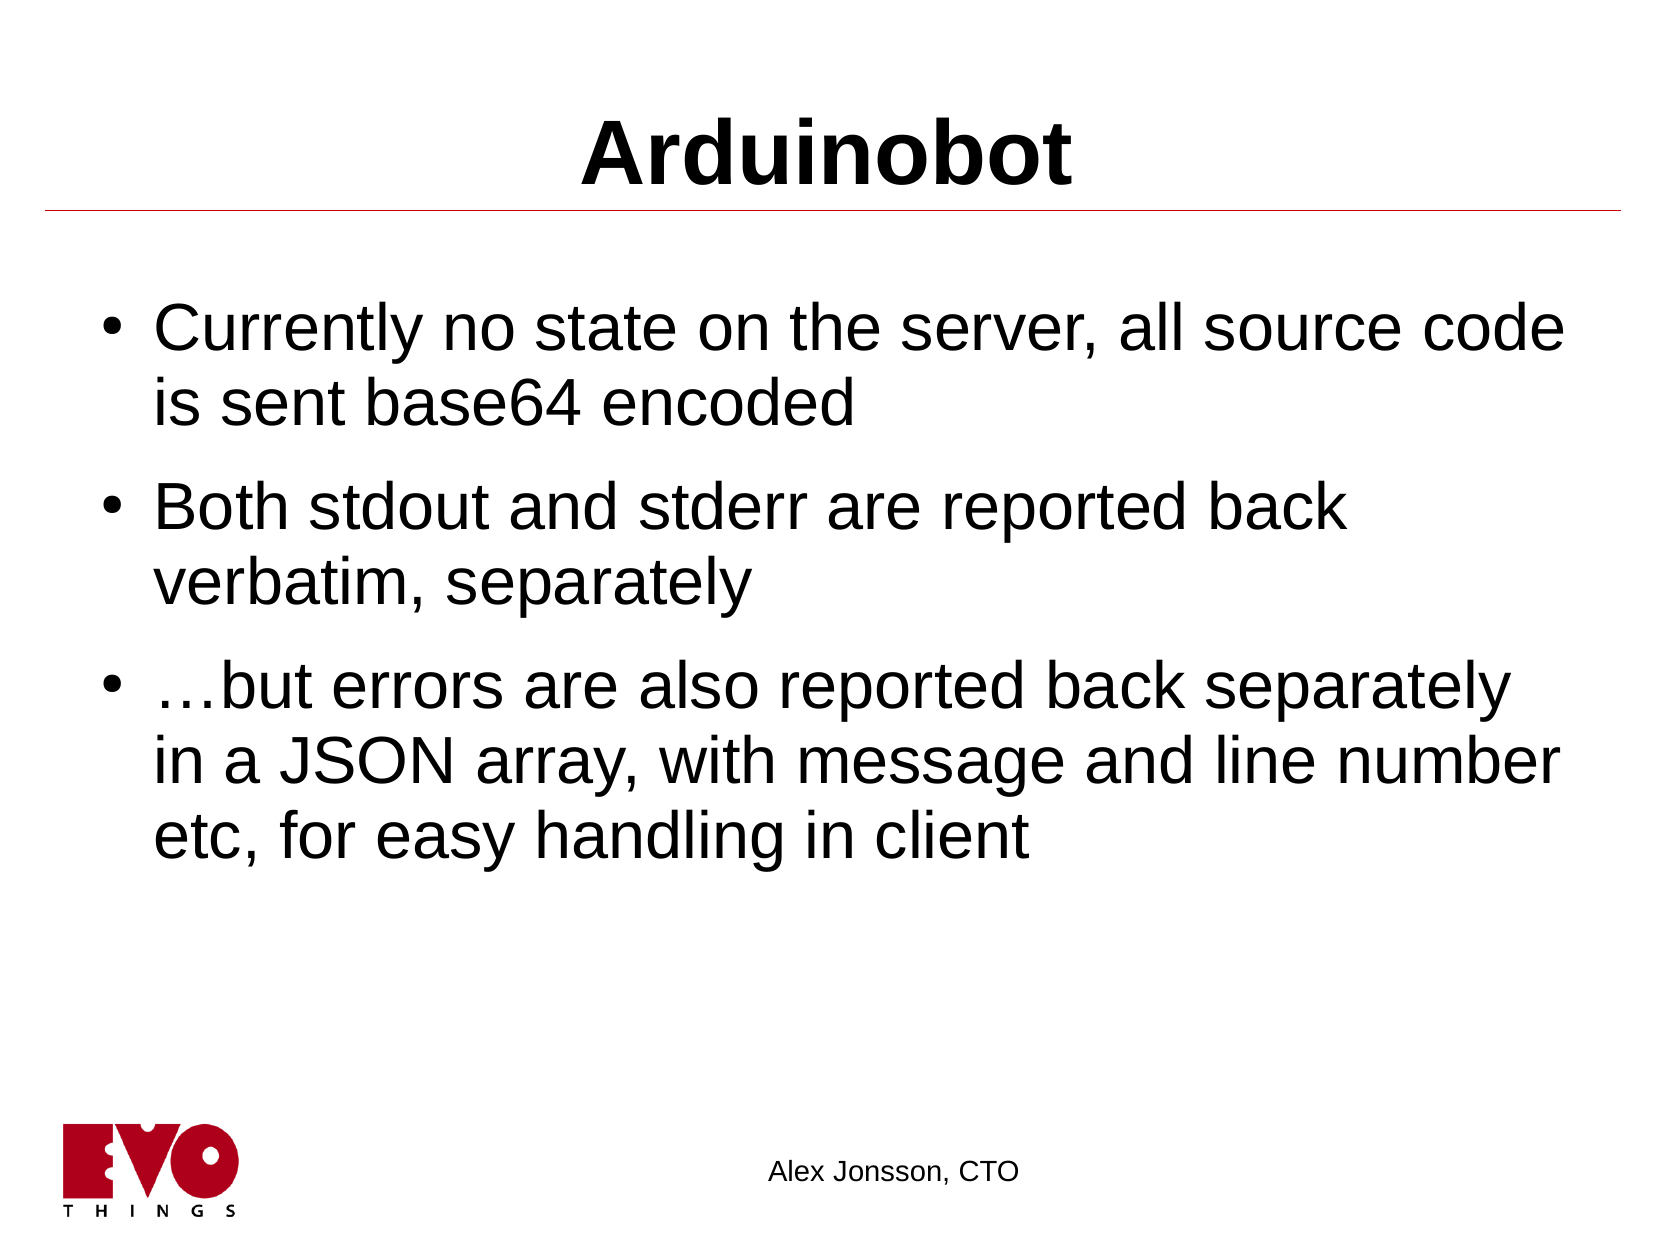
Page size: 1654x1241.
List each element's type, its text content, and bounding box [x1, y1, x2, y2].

title Arduinobot [82, 49, 1571, 257]
picture [45, 1105, 256, 1241]
list Currently no state on the server, all source code is sent base64 encoded Both stdout and stderr are reported back verbatim, separately …but errors are also reported back separately in a JSON array, with message and line number etc, for easy handling in client [82, 290, 1571, 1010]
